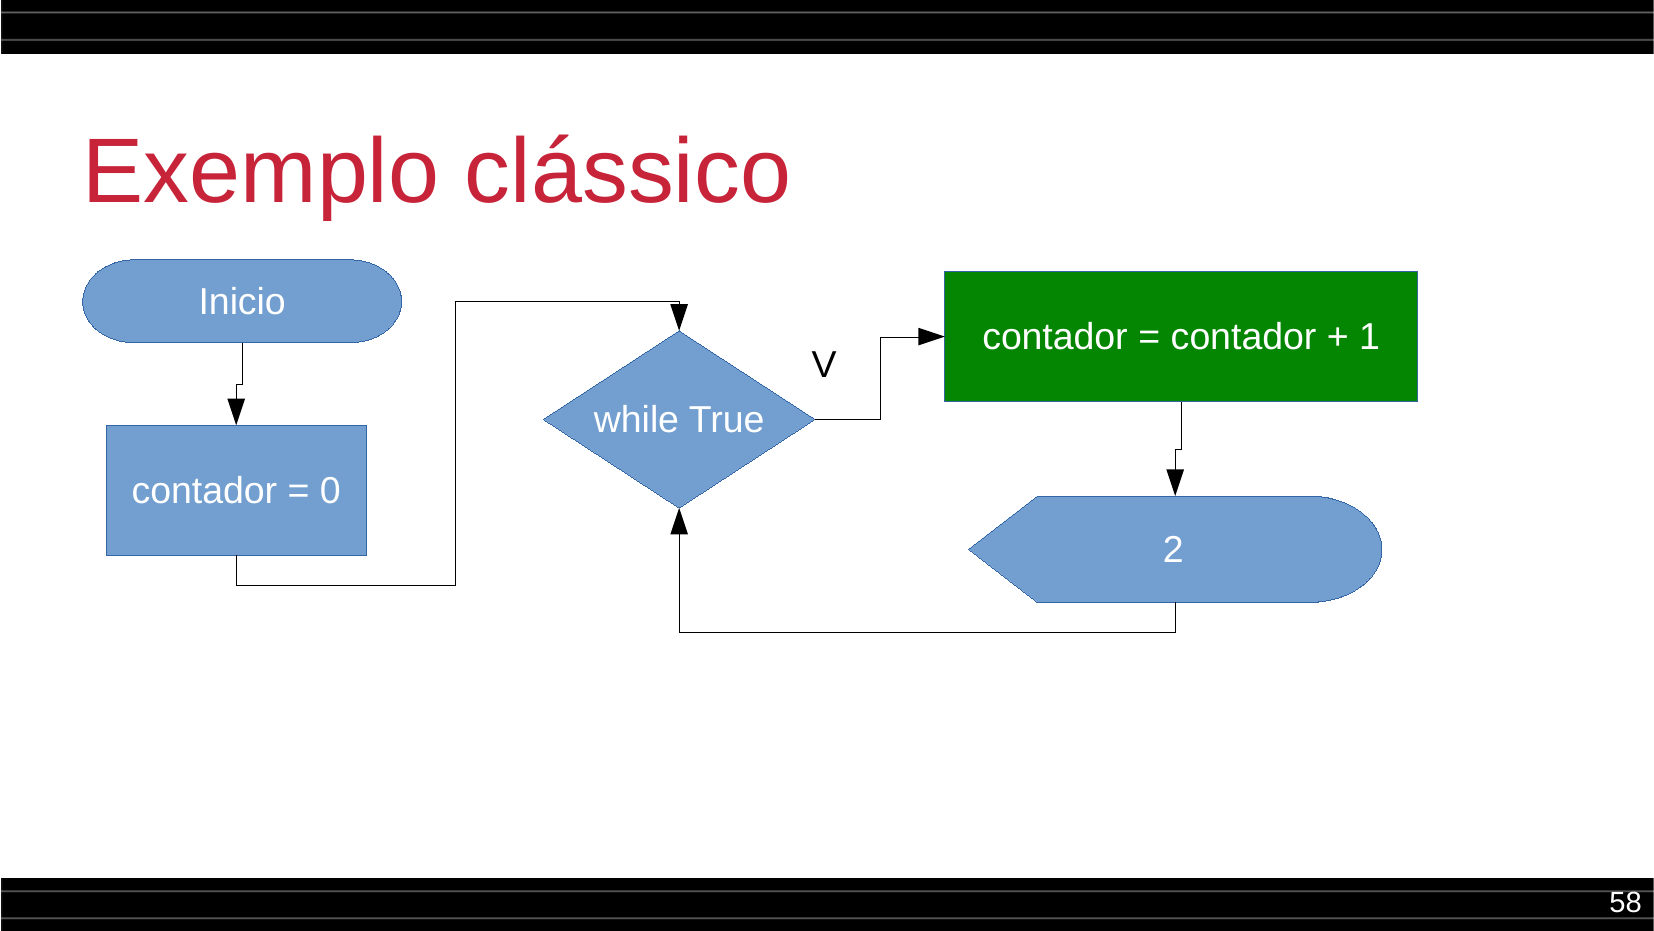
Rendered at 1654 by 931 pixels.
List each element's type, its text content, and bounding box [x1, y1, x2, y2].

title Exemplo clássico [82, 92, 1571, 249]
picture [1, 878, 1654, 931]
text_box contador = contador + 1 [944, 271, 1418, 402]
text_box Inicio [82, 259, 402, 343]
text_box contador = 0 [106, 425, 367, 556]
text_box 2 [968, 496, 1382, 603]
text_box V [796, 336, 868, 394]
text_box while True [543, 331, 815, 508]
picture [1, 0, 1654, 54]
